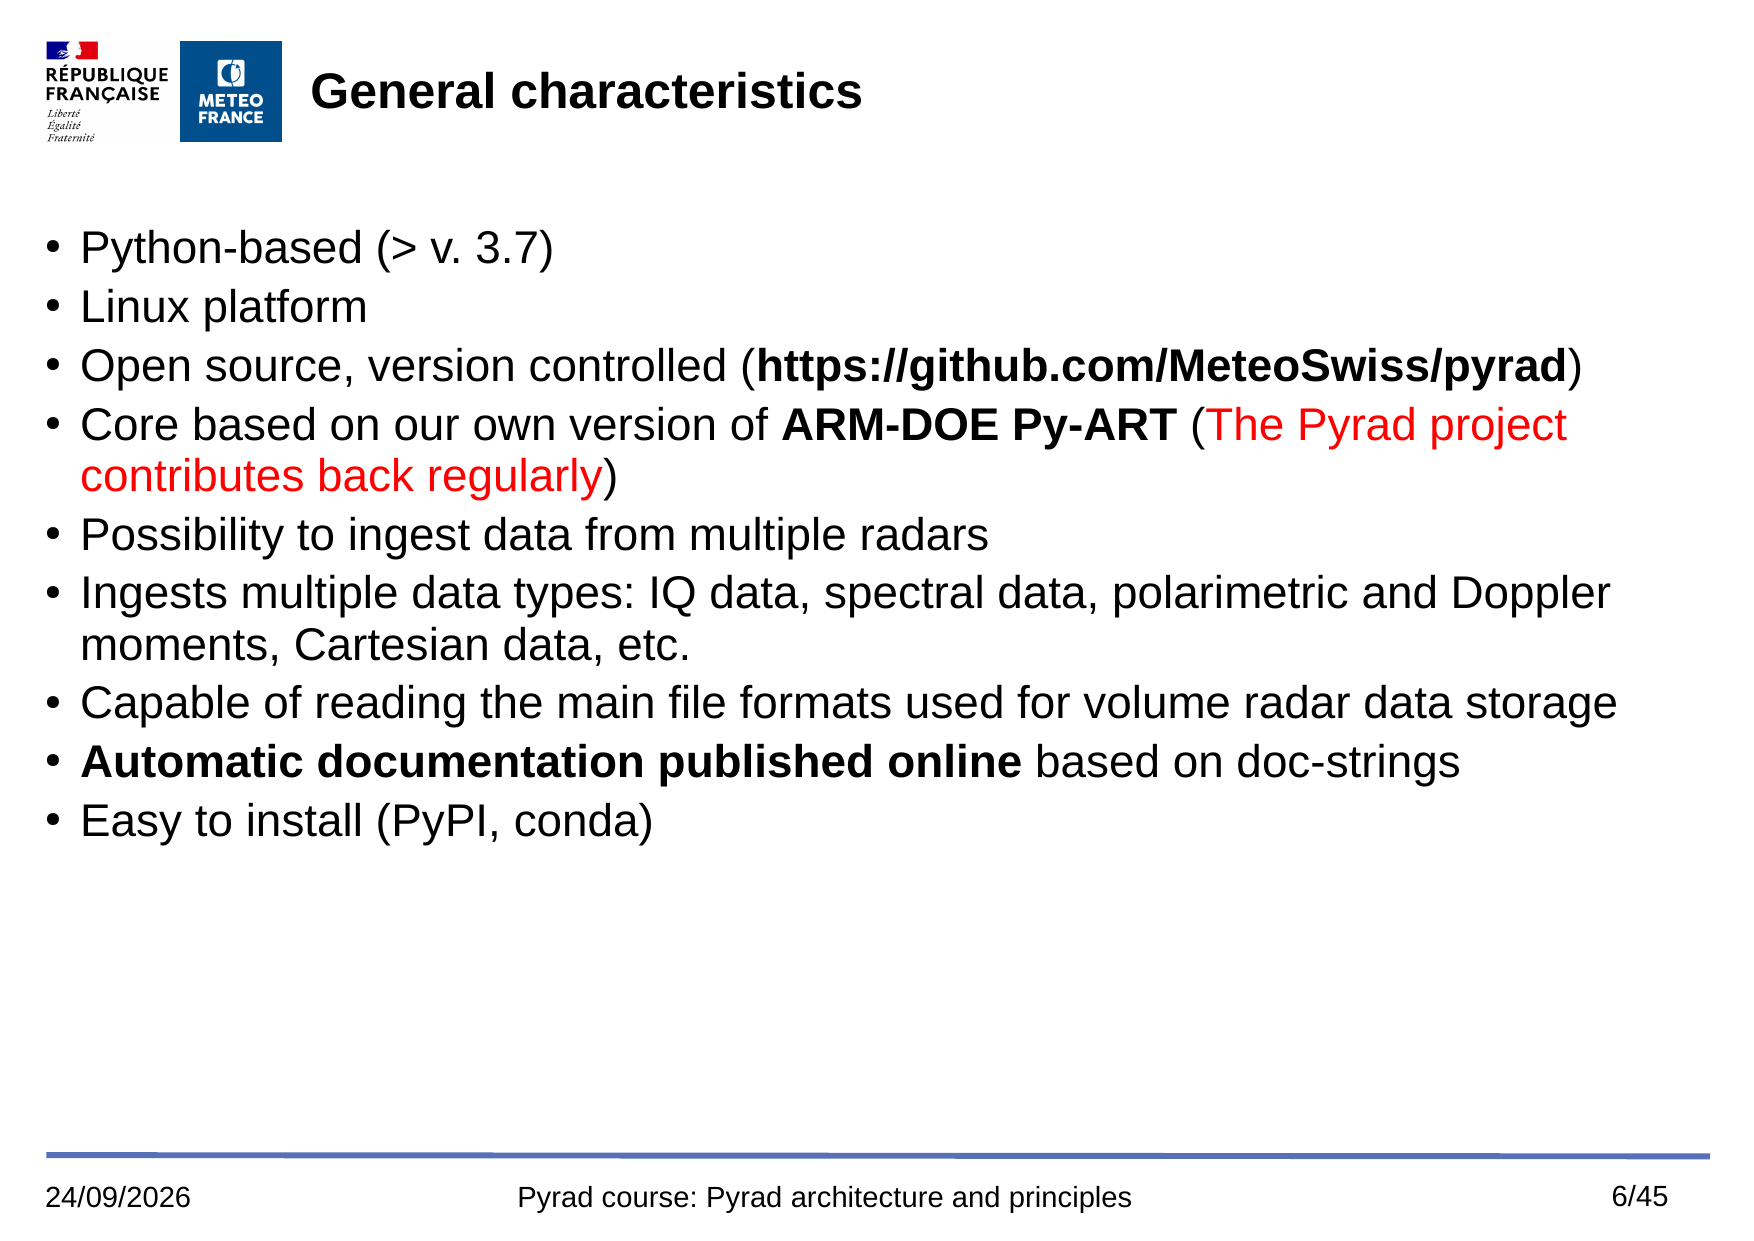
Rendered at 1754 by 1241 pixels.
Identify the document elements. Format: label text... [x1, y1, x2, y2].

list Python-based (> v. 3.7) Linux platform Open source, version controlled (https://github.com/MeteoSwiss/pyrad) Core based on our own version of ARM-DOE Py-ART (The Pyrad project contributes back regularly) Possibility to ingest data from multiple radars Ingests multiple data types: IQ data, spectral data, polarimetric and Doppler moments, Cartesian data, etc. Capable of reading the main file formats used for volume radar data storage Automatic documentation published online based on doc-strings Easy to install (PyPI, conda) [44, 222, 1712, 1118]
picture [180, 41, 282, 142]
picture [46, 41, 172, 142]
title General characteristics [310, 40, 1697, 142]
